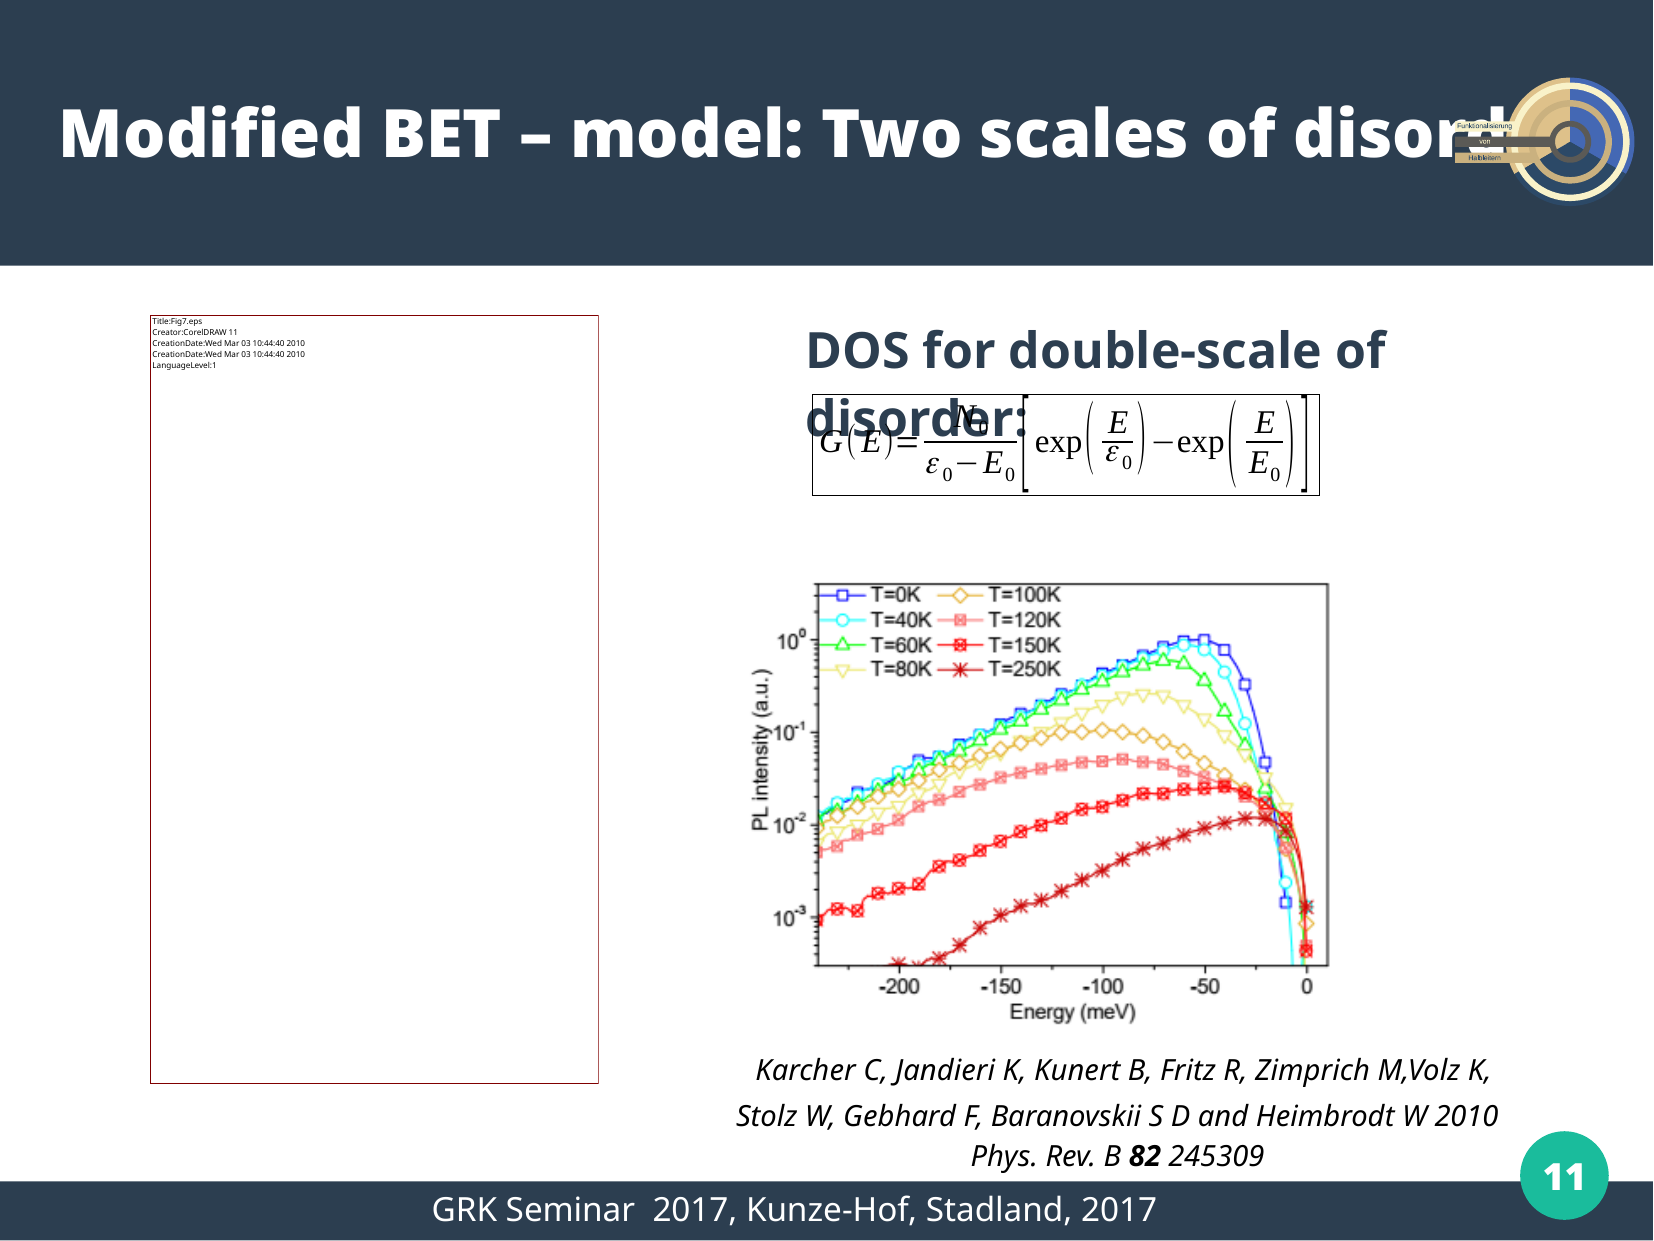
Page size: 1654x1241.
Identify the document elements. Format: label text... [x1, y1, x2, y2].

text_box Karcher C, Jandieri K, Kunert B, Fritz R, Zimprich M,Volz K, Stolz W, Gebhard F, Baranovskii S D and Heimbrodt W 2010 Phys. Rev. B 82 245309 [705, 1019, 1531, 1171]
title Modified BET – model: Two scales of disorder [58, 49, 1594, 207]
picture [149, 315, 599, 1084]
list DOS for double-scale of disorder: Simulated spectrum: [734, 315, 1545, 1084]
chart [812, 394, 1320, 496]
picture [1455, 77, 1636, 207]
picture [742, 570, 1350, 1019]
text_box GRK Seminar 2017, Kunze-Hof, Stadland, 2017 [135, 1178, 1456, 1241]
